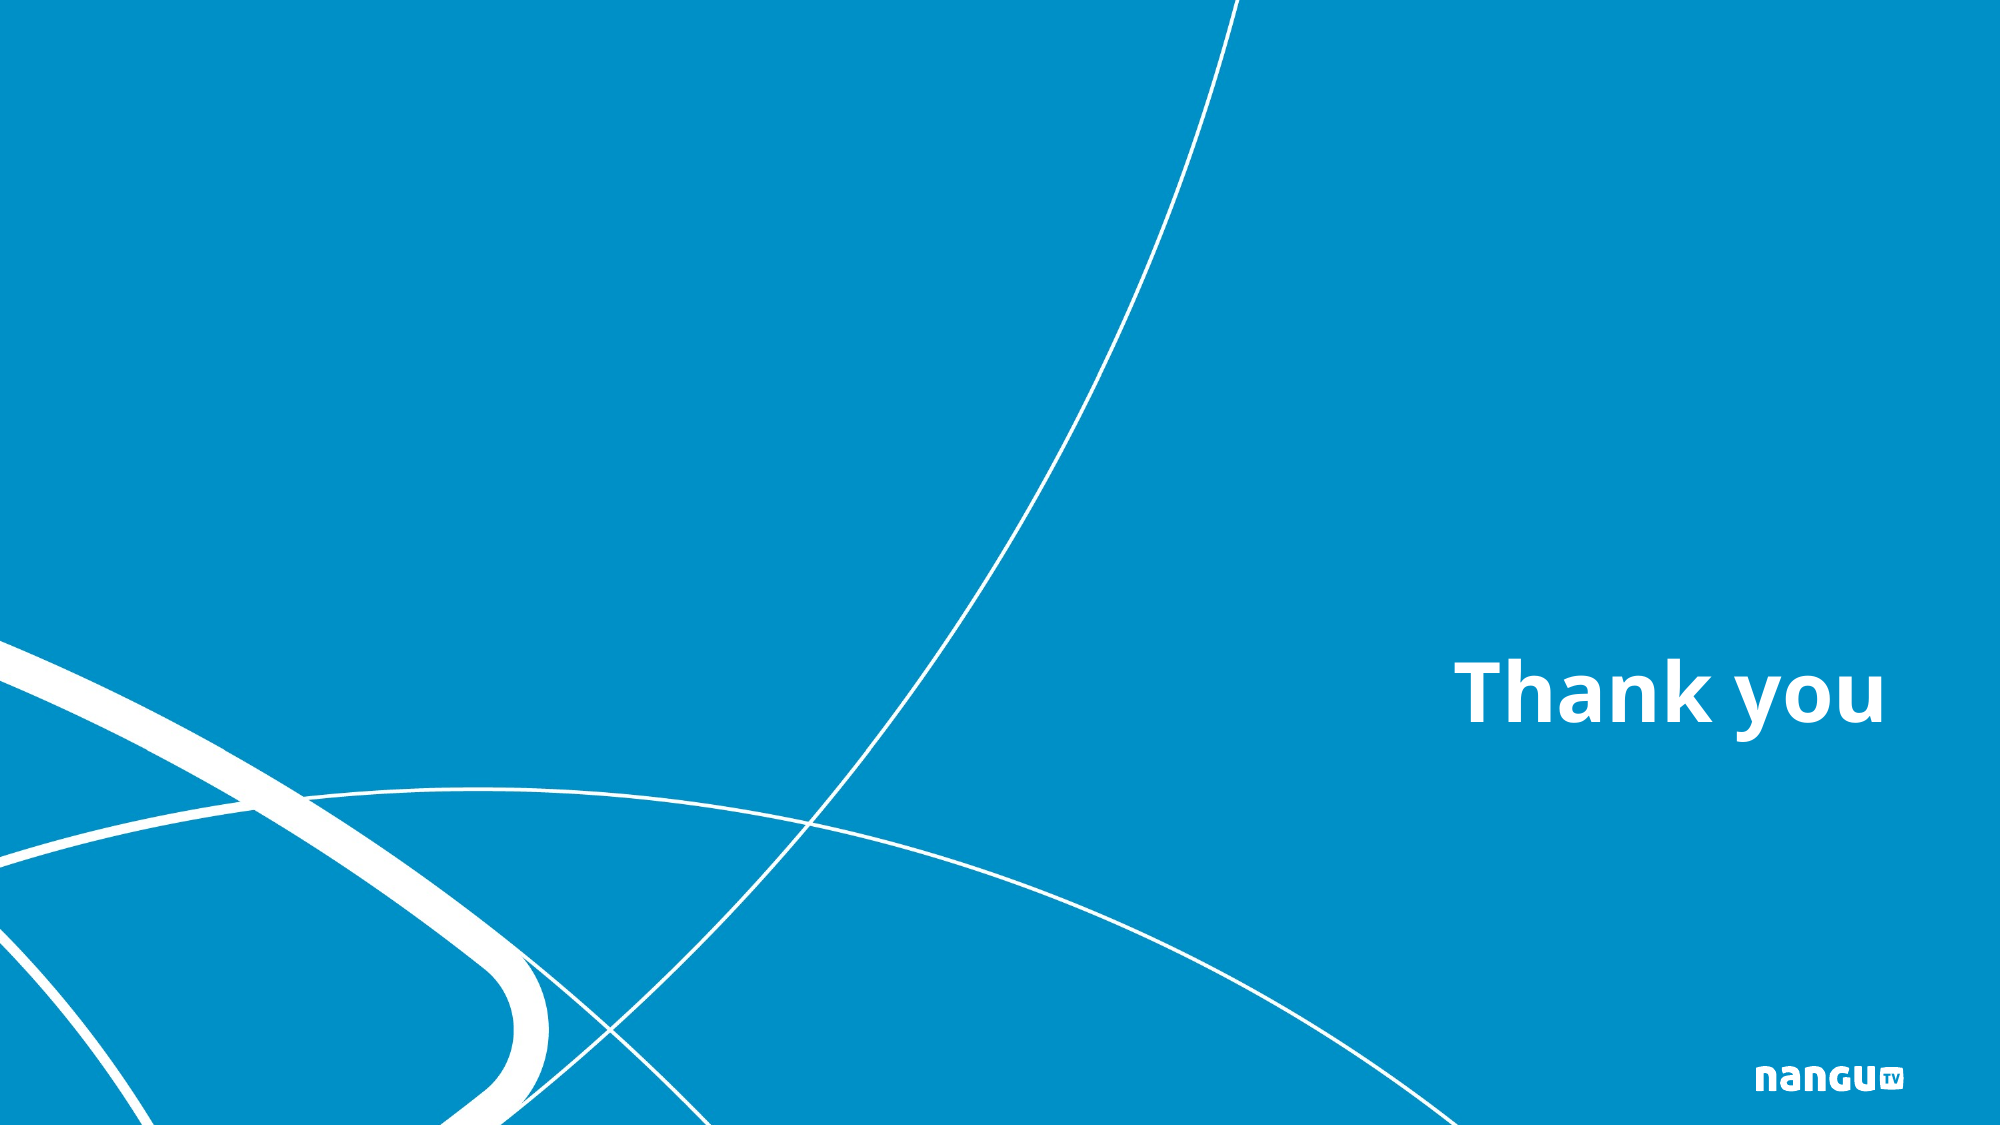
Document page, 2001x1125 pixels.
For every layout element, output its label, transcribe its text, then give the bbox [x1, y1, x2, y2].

picture [0, 930, 153, 1125]
picture [0, 642, 1456, 1125]
picture [1141, 0, 1239, 280]
title Thank you [928, 280, 1904, 749]
